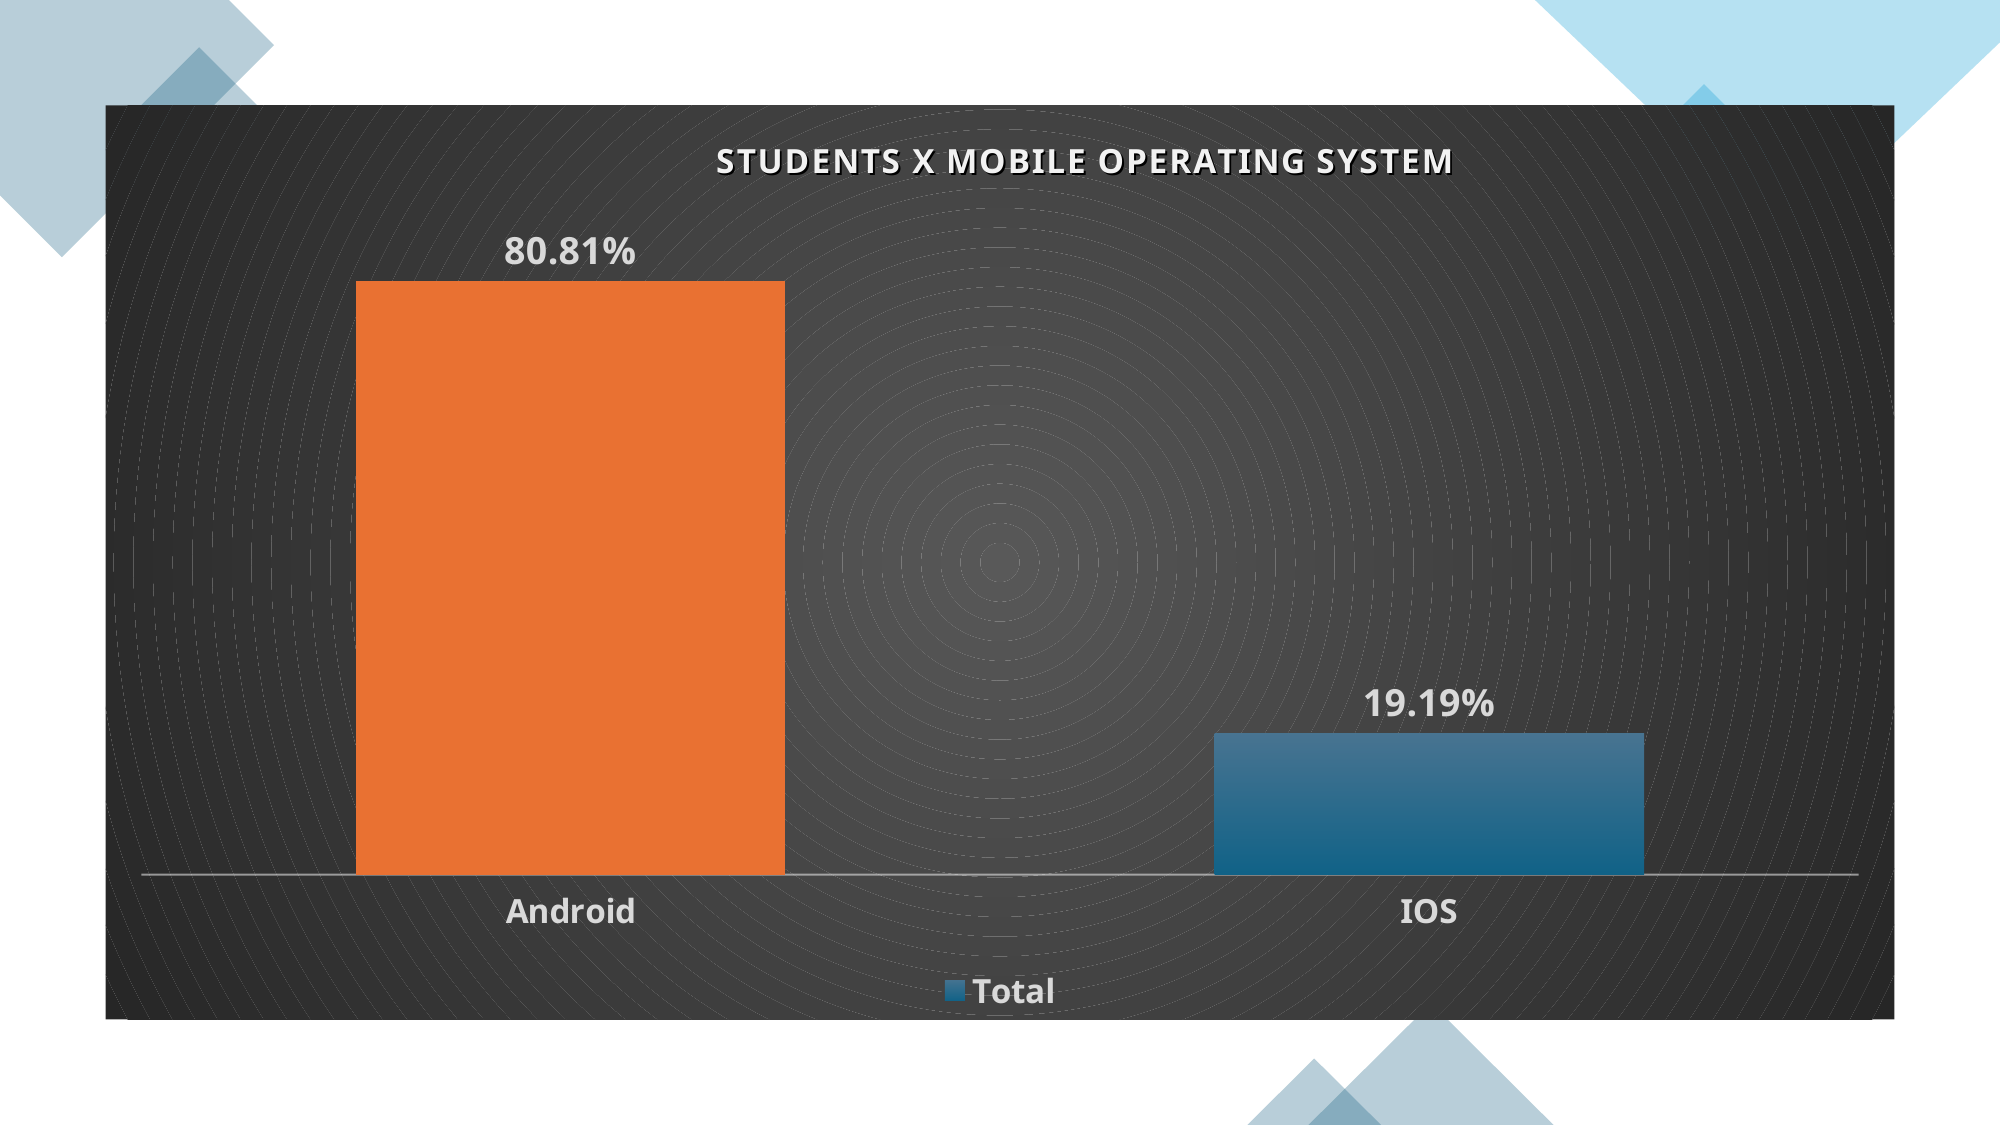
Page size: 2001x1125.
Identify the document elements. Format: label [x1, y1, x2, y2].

text_box [0, 0, 2000, 1125]
chart [105, 105, 1895, 1020]
